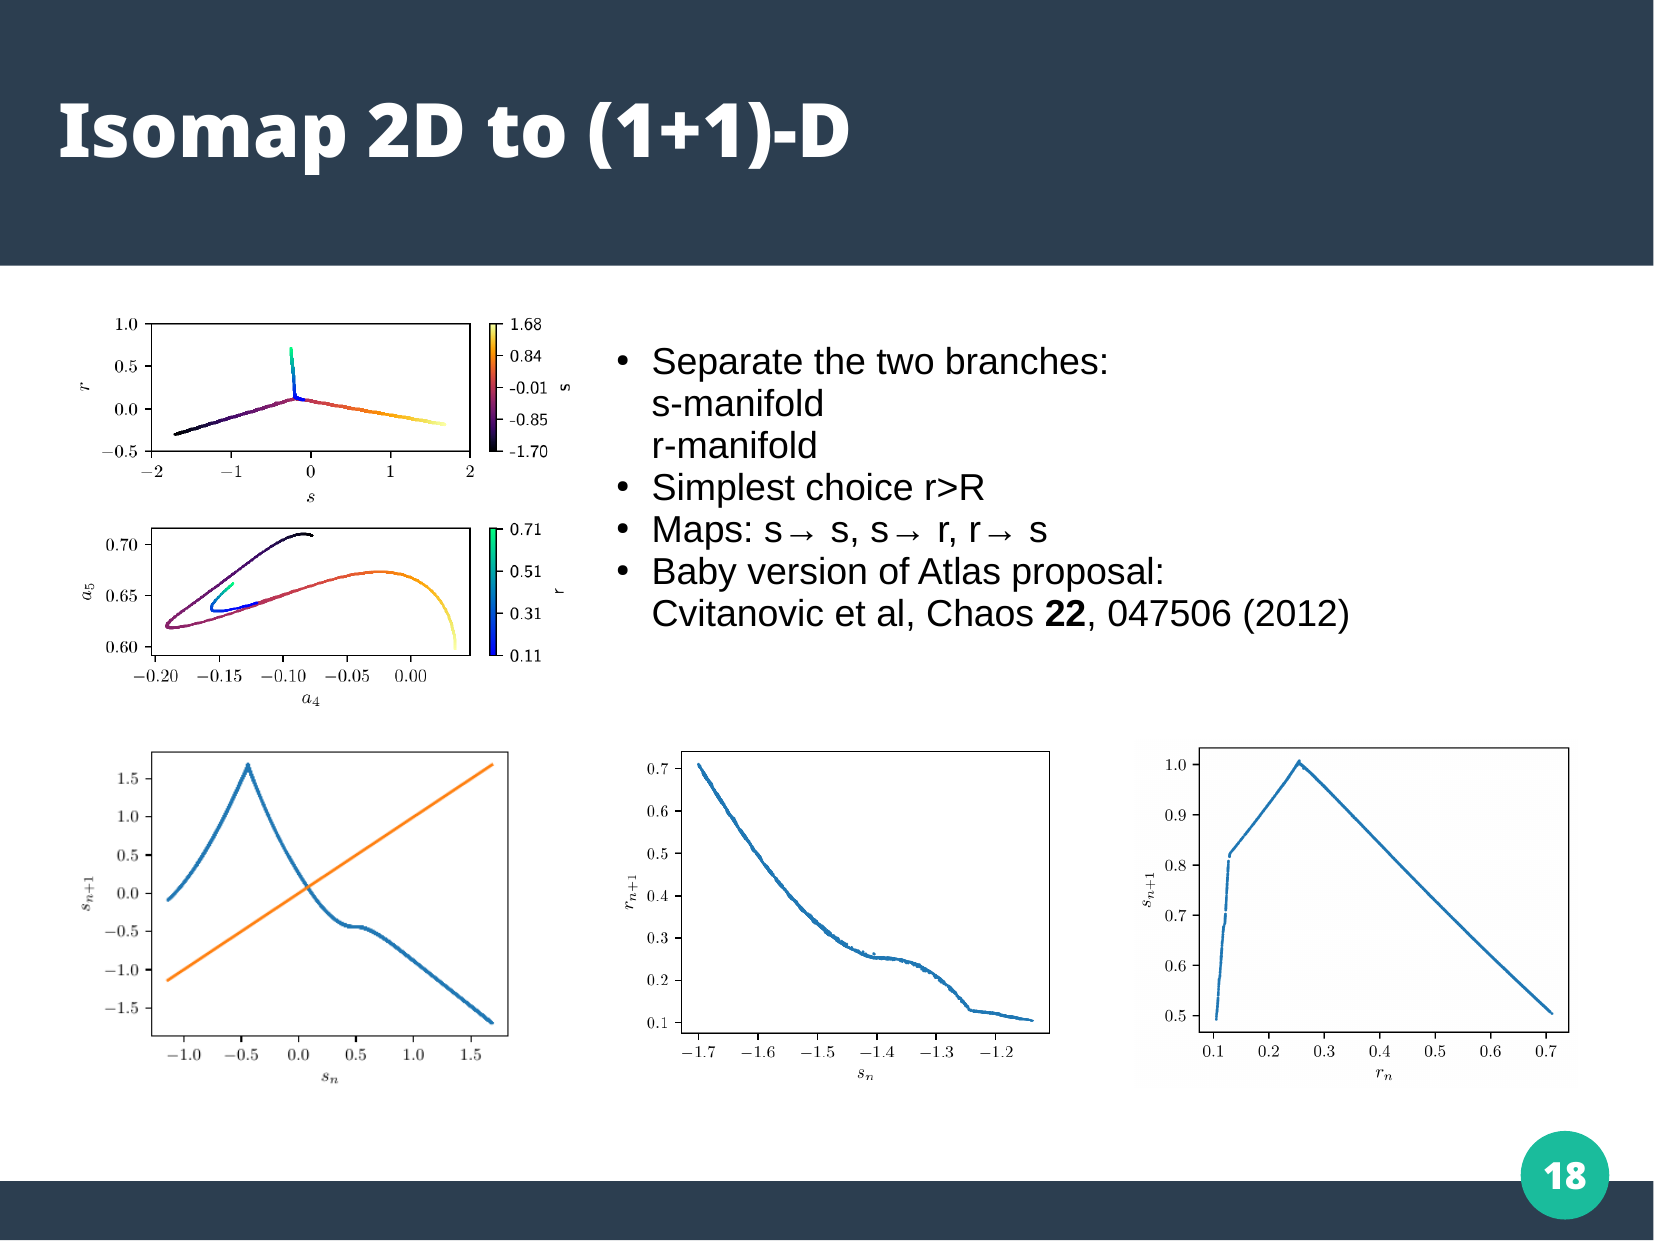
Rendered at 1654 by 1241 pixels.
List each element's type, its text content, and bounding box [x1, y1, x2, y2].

picture [78, 316, 572, 707]
picture [81, 746, 513, 1090]
picture [616, 745, 1055, 1081]
text_box Separate the two branches: s-manifold r-manifold Simplest choice r>R Maps: s→ s, s→ r, r→ s Baby version of Atlas proposal: Cvitanovic et al, Chaos 22, 047506 (2012) [601, 333, 1531, 642]
title Isomap 2D to (1+1)-D [59, 49, 1595, 207]
picture [1134, 739, 1578, 1088]
